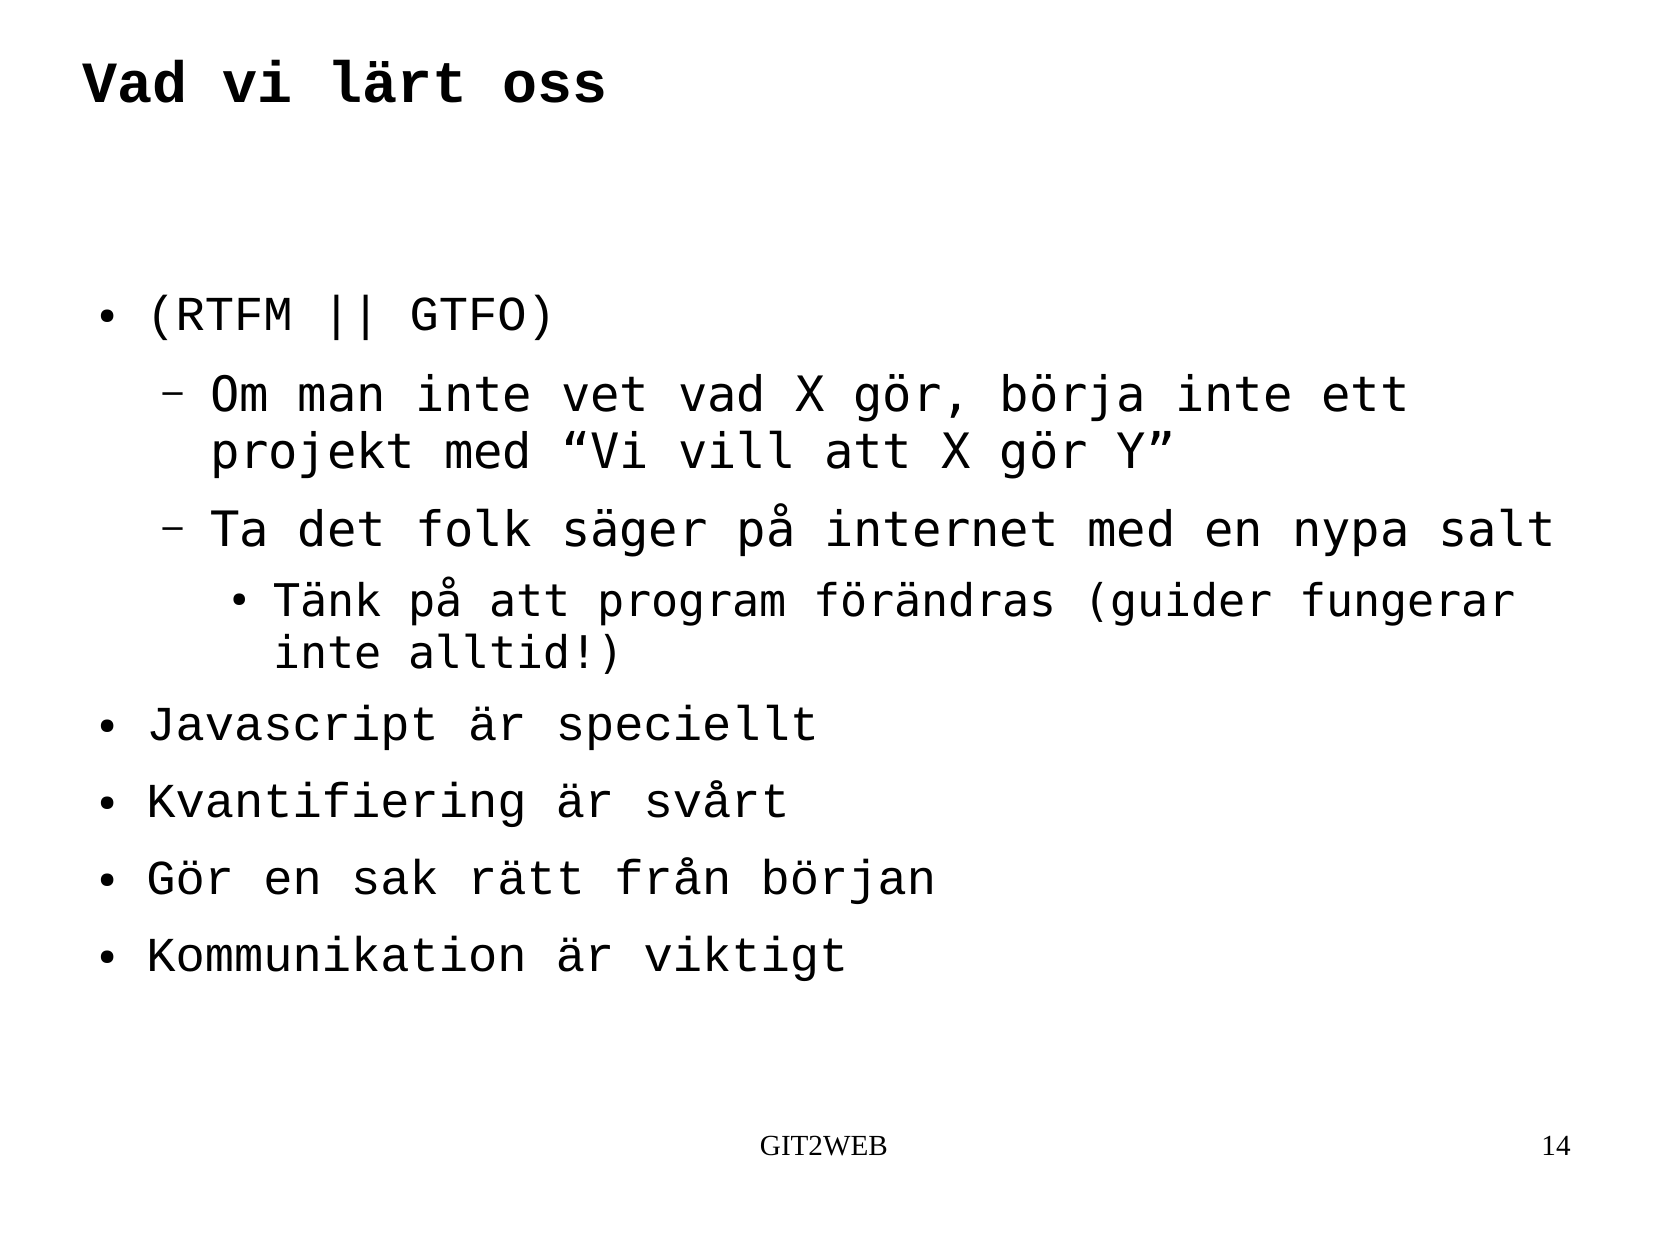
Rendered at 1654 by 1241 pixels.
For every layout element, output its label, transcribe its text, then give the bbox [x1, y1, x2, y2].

title Vad vi lärt oss [82, 49, 1571, 257]
list (RTFM || GTFO) Om man inte vet vad X gör, börja inte ett projekt med “Vi vill att X gör Y” Ta det folk säger på internet med en nypa salt Tänk på att program förändras (guider fungerar inte alltid!) Javascript är speciellt Kvantifiering är svårt Gör en sak rätt från början Kommunikation är viktigt [82, 290, 1571, 1010]
